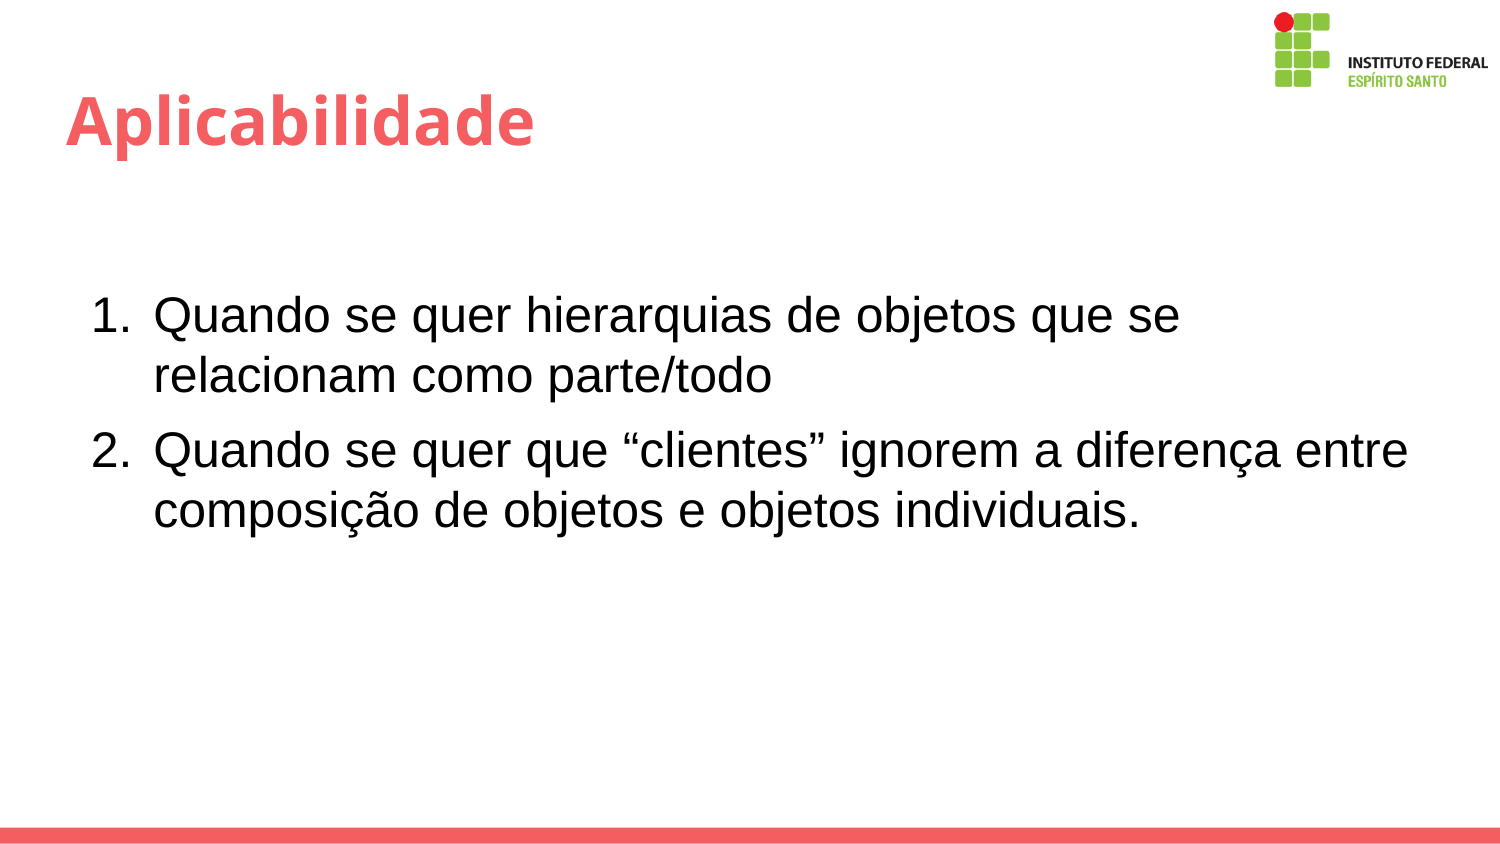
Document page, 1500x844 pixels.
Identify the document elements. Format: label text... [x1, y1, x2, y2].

title Aplicabilidade [51, 64, 873, 256]
list Quando se quer hierarquias de objetos que se relacionam como parte/todo Quando se quer que “clientes” ignorem a diferença entre composição de objetos e objetos individuais. [63, 193, 1437, 775]
picture [1274, 12, 1488, 87]
